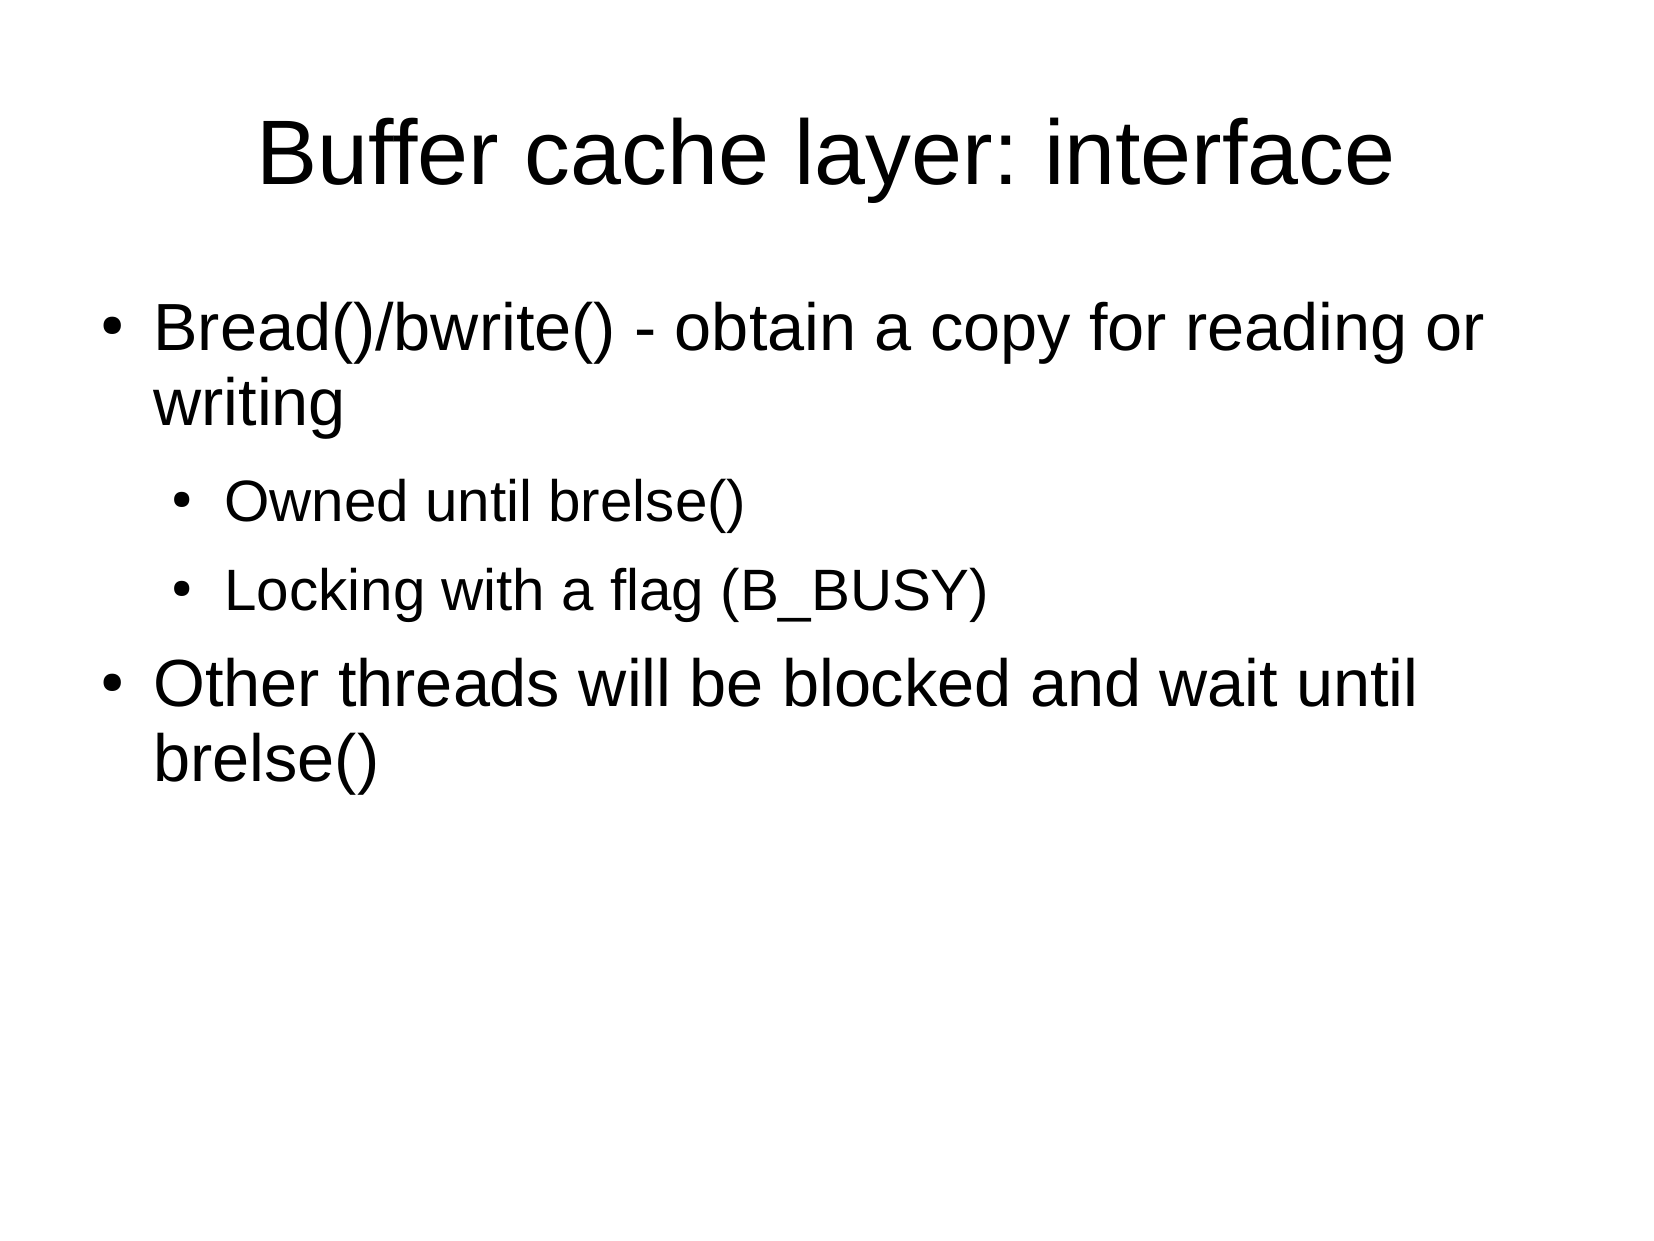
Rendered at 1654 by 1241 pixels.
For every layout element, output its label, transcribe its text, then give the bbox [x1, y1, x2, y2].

title Buffer cache layer: interface [82, 49, 1571, 257]
list Bread()/bwrite() - obtain a copy for reading or writing Owned until brelse() Locking with a flag (B_BUSY) Other threads will be blocked and wait until brelse() [82, 290, 1571, 1010]
